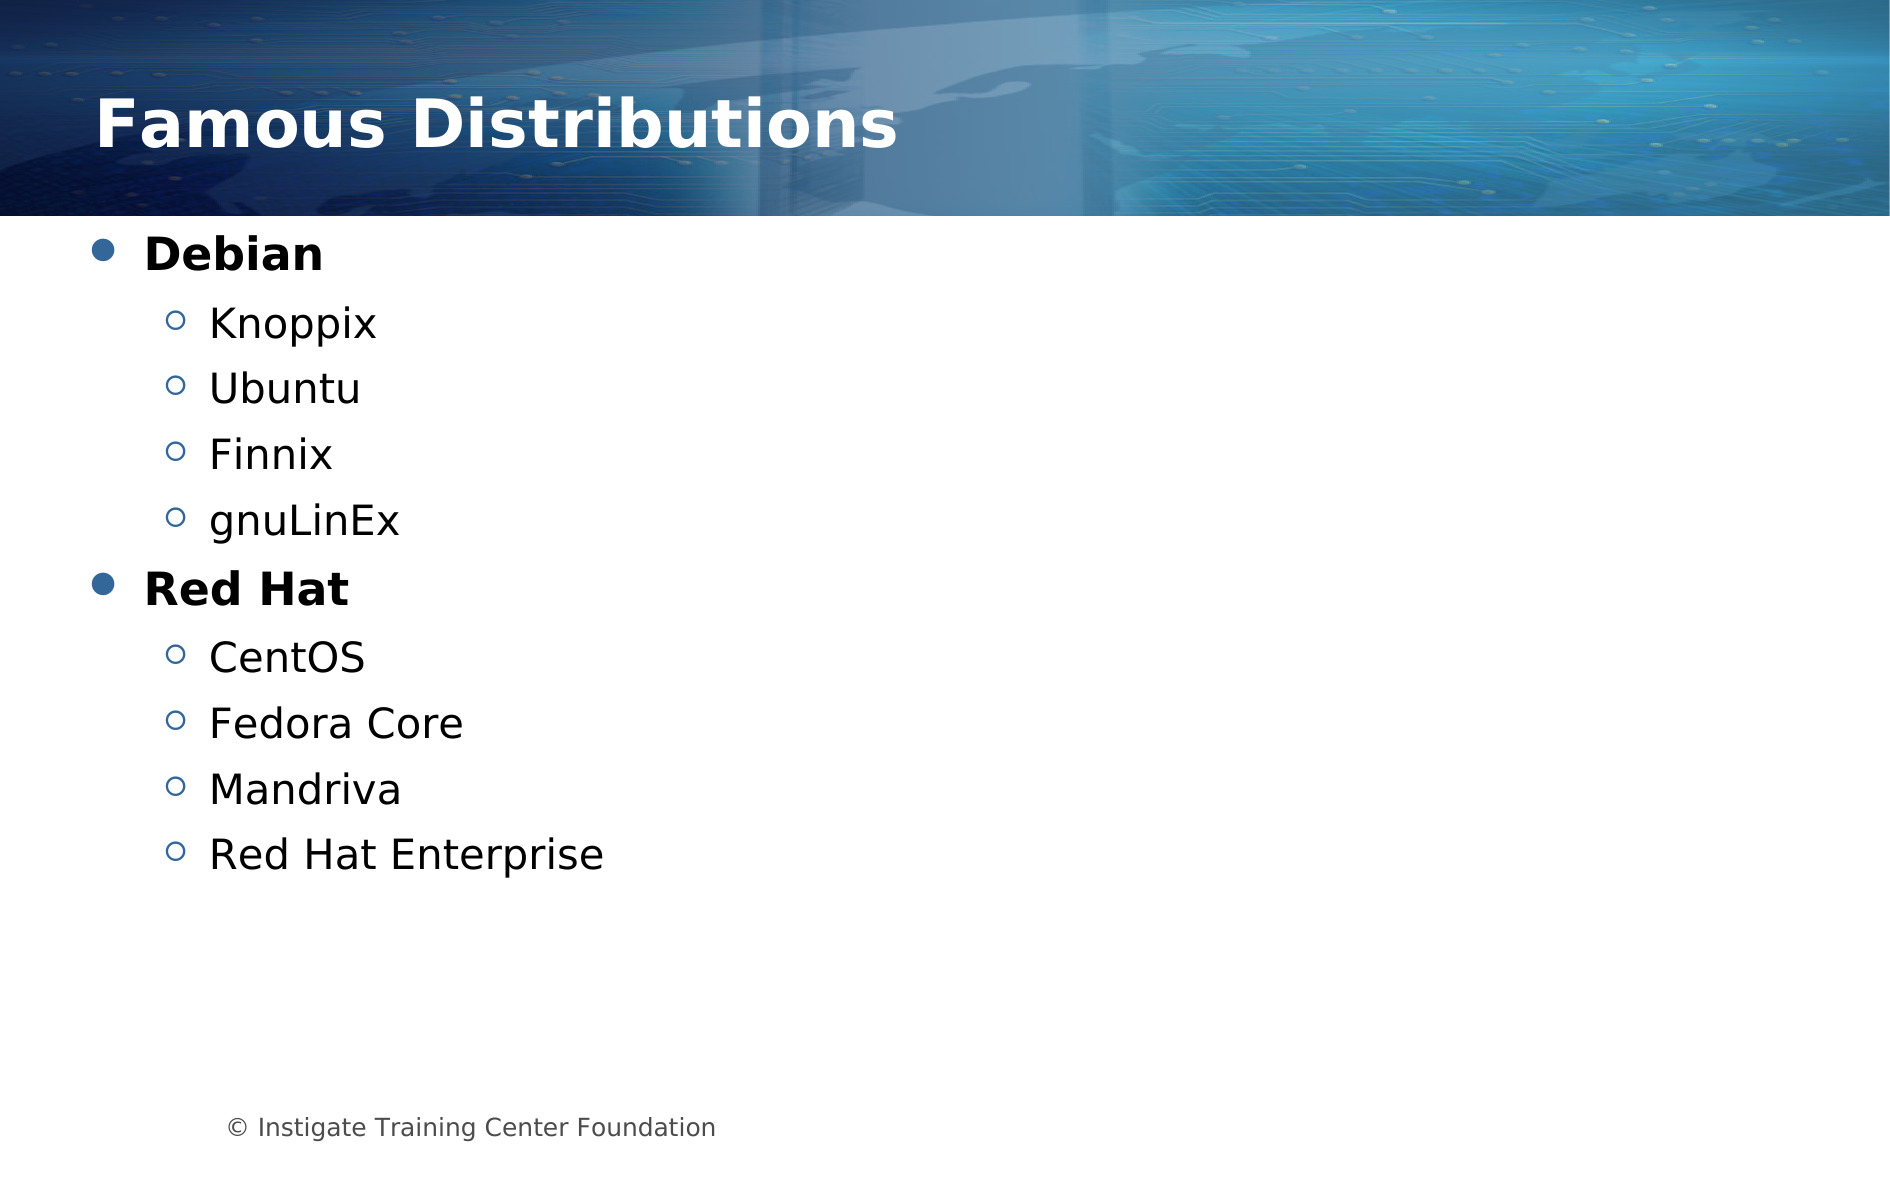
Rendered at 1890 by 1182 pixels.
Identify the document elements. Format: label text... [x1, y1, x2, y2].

title Famous Distributions [94, 47, 1793, 217]
list Debian Knoppix Ubuntu Finnix gnuLinEx Red Hat CentOS Fedora Core Mandriva Red Hat Enterprise [88, 228, 1788, 914]
picture [0, 0, 1890, 216]
